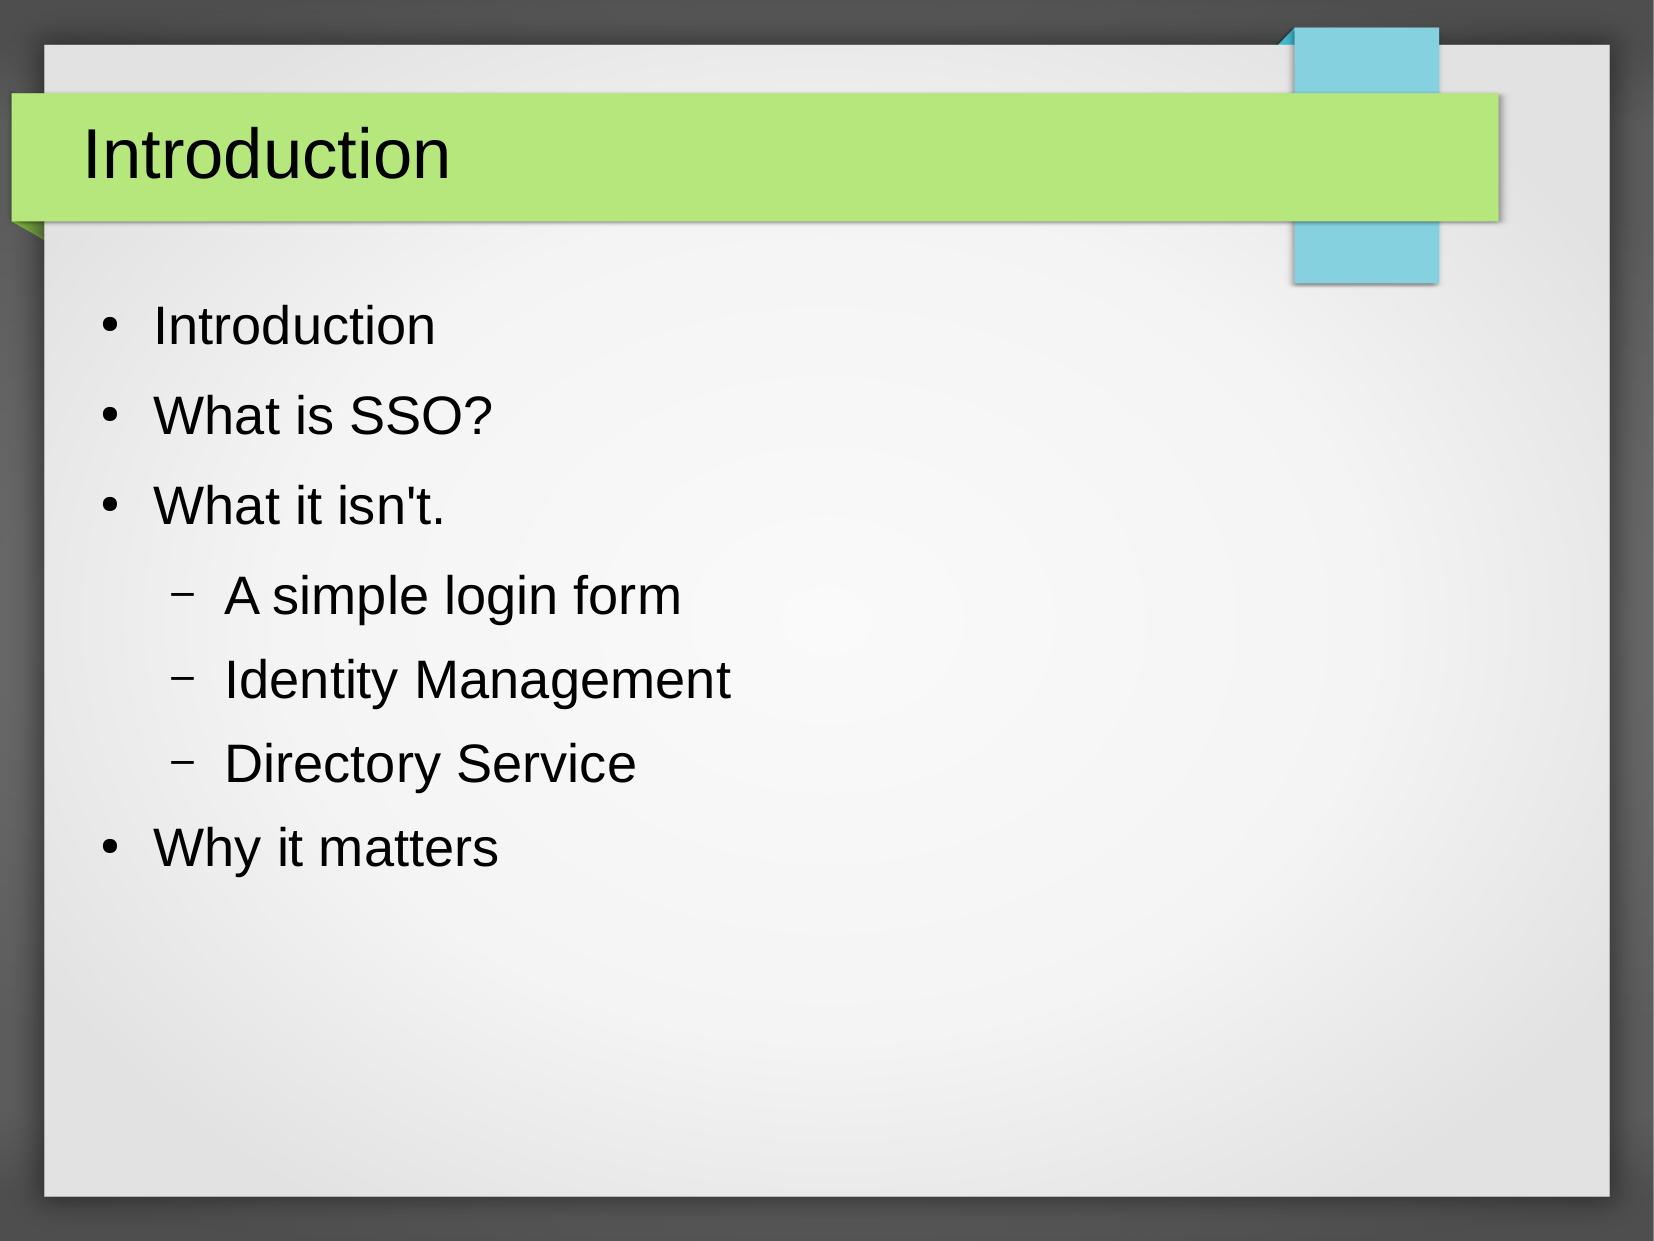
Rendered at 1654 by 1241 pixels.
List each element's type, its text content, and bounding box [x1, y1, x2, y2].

list Introduction What is SSO? What it isn't. A simple login form Identity Management Directory Service Why it matters [82, 295, 1571, 1015]
title Introduction [82, 94, 1264, 213]
picture [0, 0, 1654, 1241]
